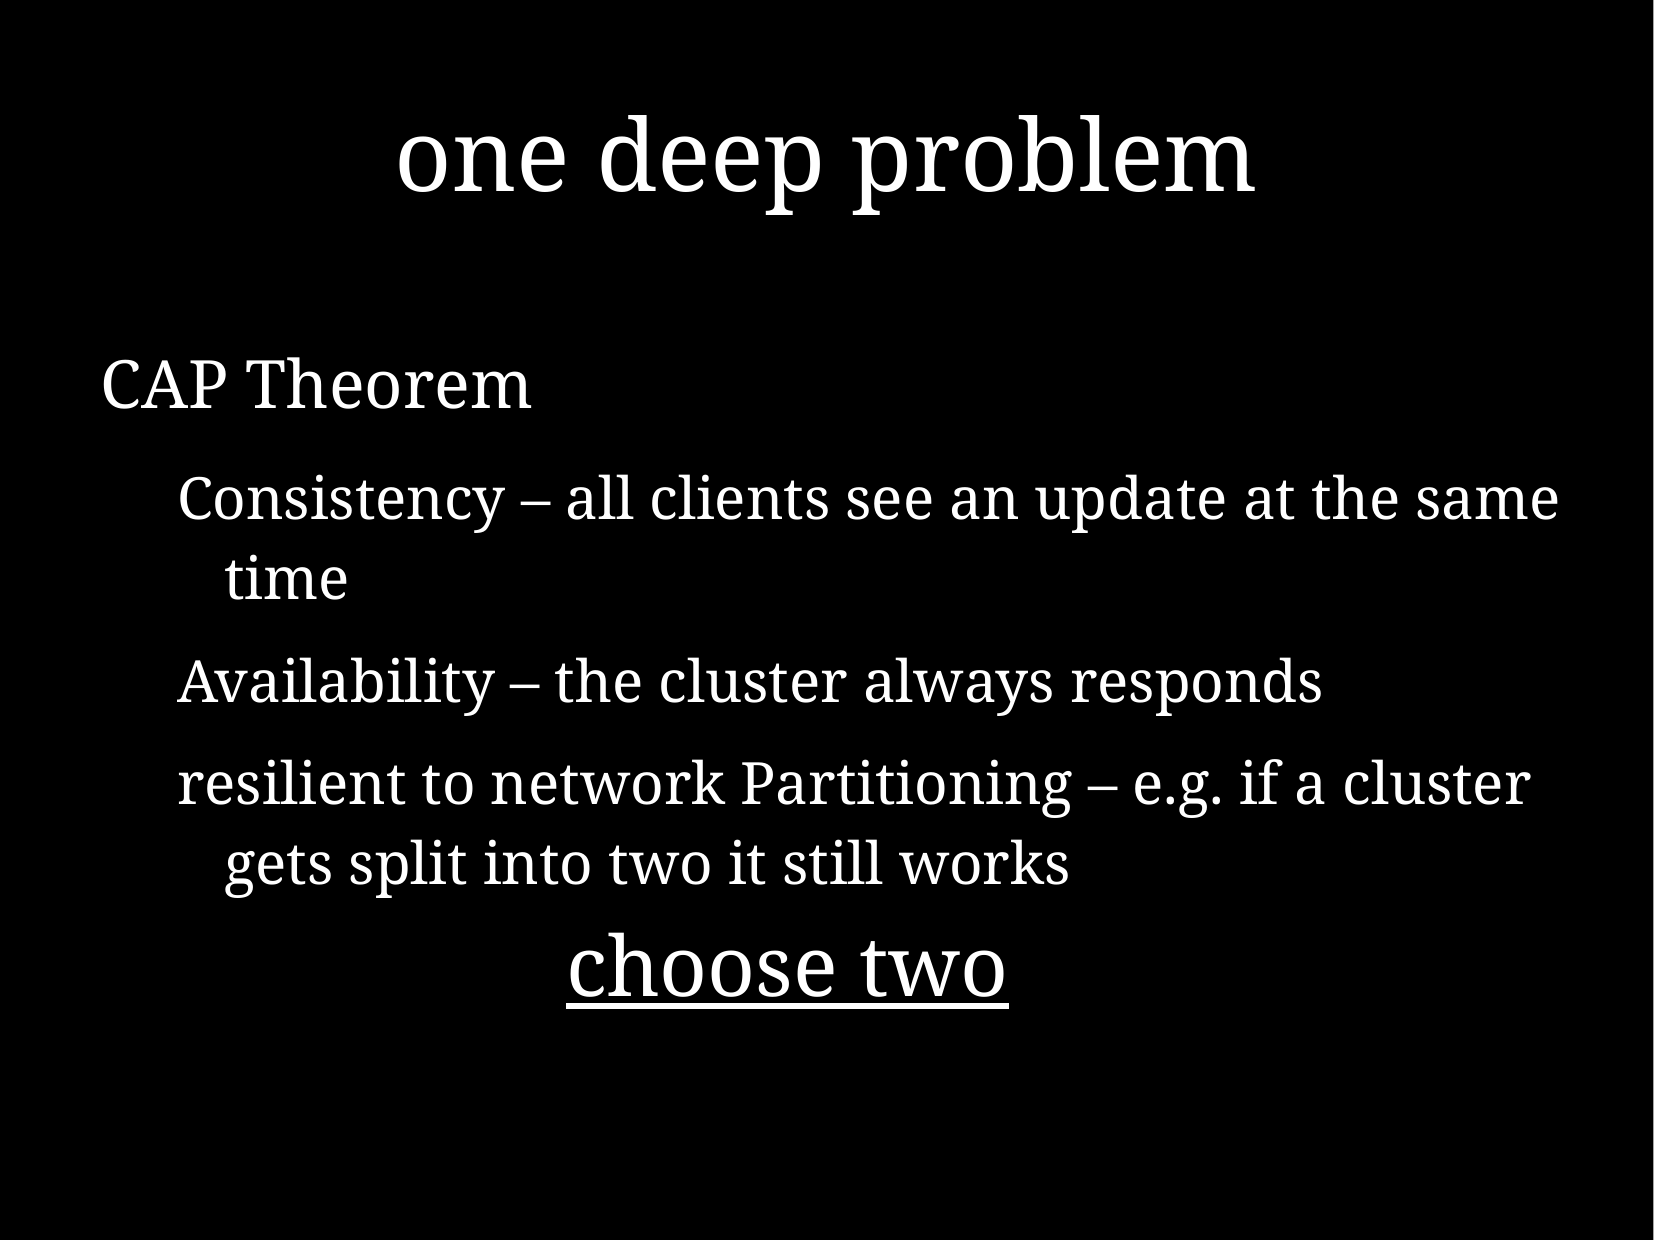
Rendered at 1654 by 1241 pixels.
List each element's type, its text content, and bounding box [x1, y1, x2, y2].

title one deep problem [82, 49, 1571, 257]
list CAP Theorem Consistency – all clients see an update at the same time Availability – the cluster always responds resilient to network Partitioning – e.g. if a cluster gets split into two it still works [82, 337, 1571, 1094]
text_box choose two [262, 900, 1313, 1015]
